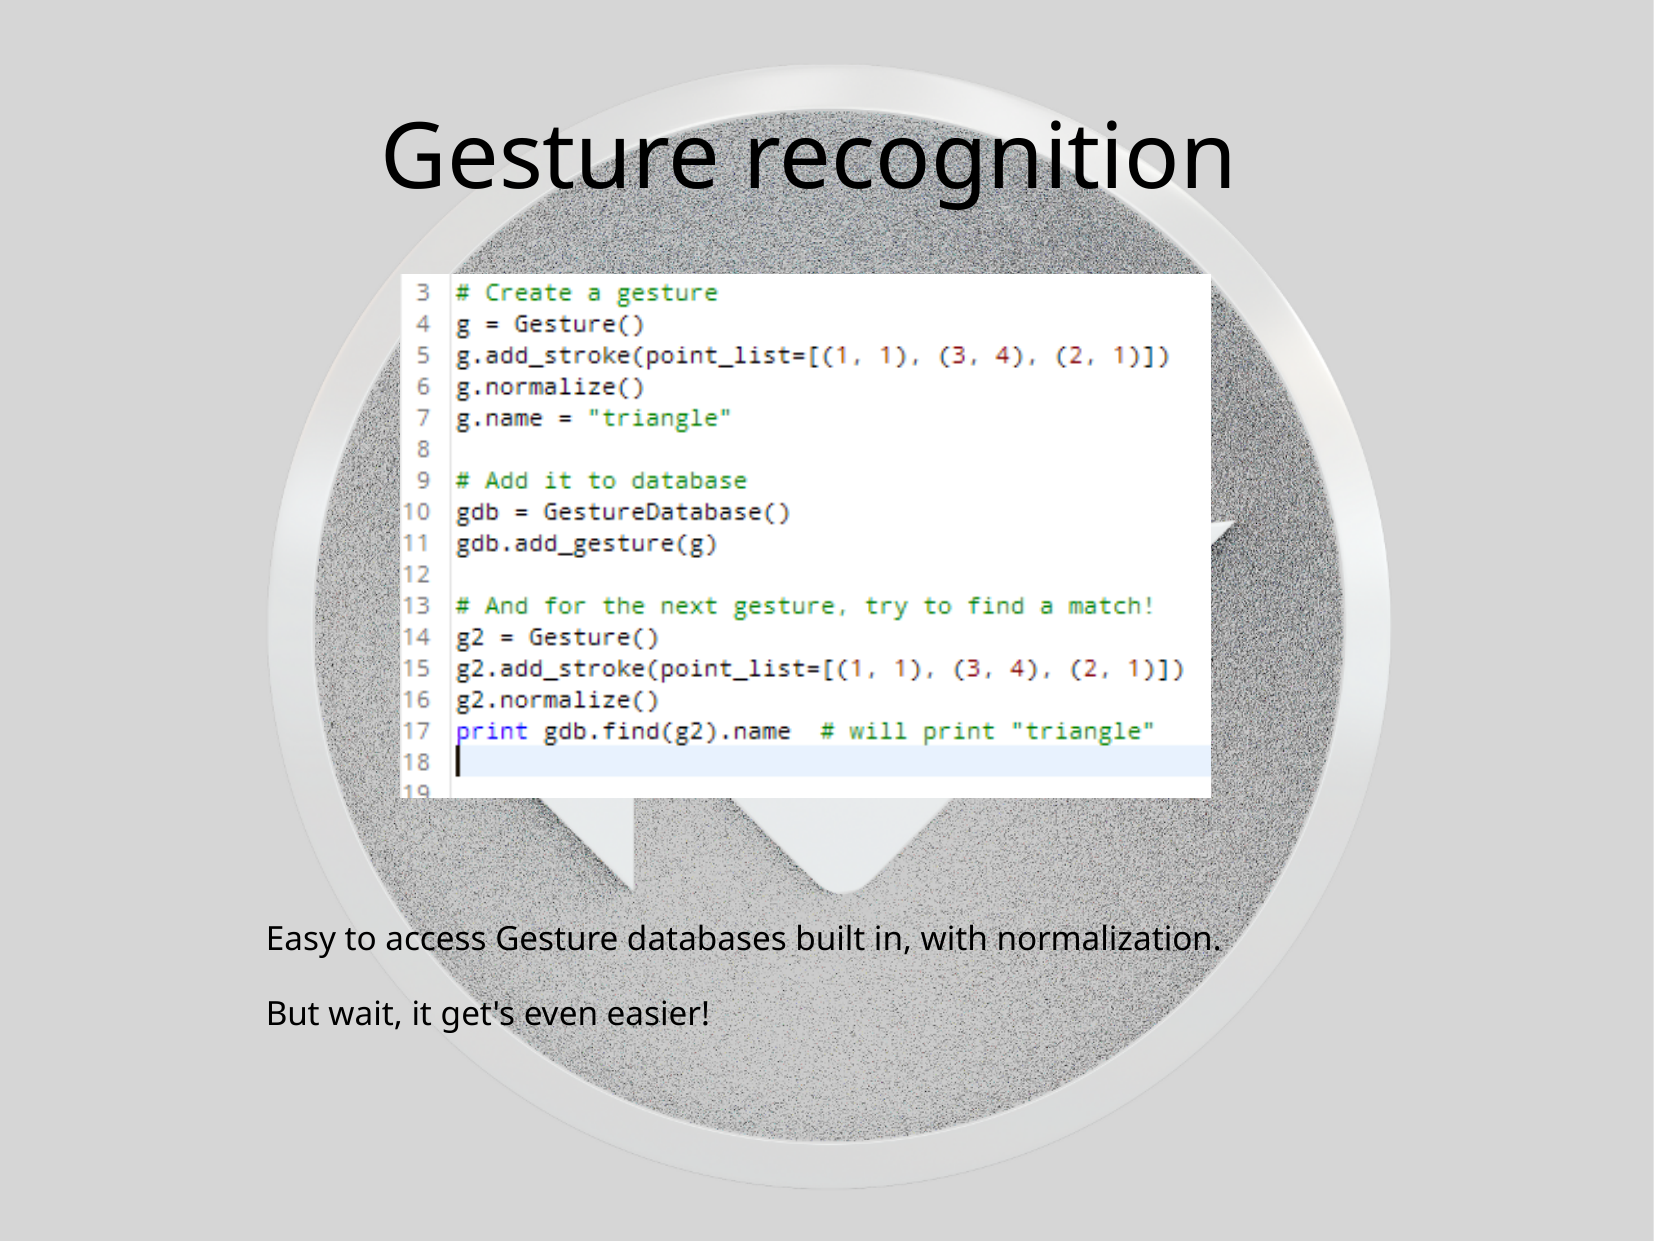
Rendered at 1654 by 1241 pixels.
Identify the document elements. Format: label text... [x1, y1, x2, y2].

list Easy to access Gesture databases built in, with normalization. But wait, it get's even easier! [265, 915, 1477, 1029]
picture [0, 0, 1654, 1241]
title Gesture recognition [82, 49, 1536, 257]
